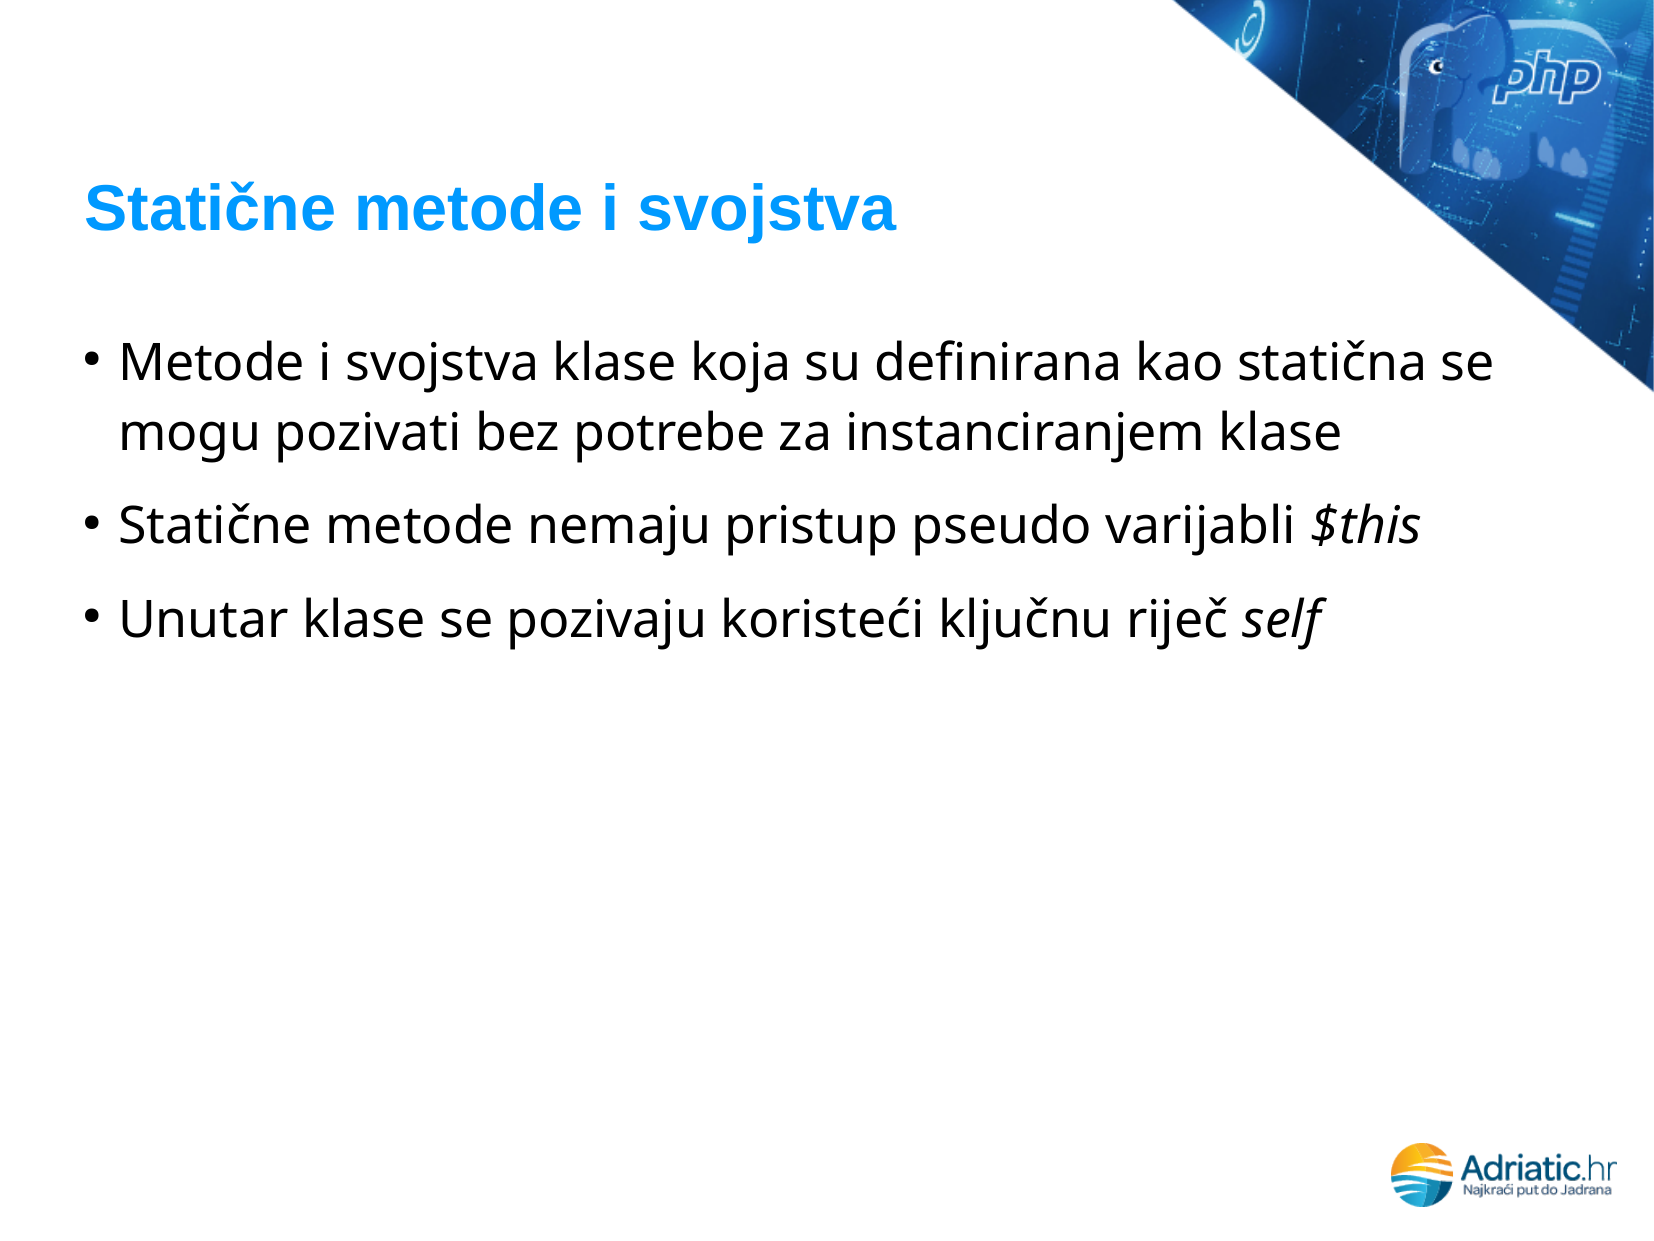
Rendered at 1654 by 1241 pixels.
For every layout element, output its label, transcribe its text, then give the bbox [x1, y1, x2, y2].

list Metode i svojstva klase koja su definirana kao statična se mogu pozivati bez potrebe za instanciranjem klase Statične metode nemaju pristup pseudo varijabli $this Unutar klase se pozivaju koristeći ključnu riječ self [82, 324, 1571, 1130]
picture [1391, 1143, 1617, 1207]
picture [1171, 0, 1654, 486]
title Statične metode i svojstva [84, 150, 1270, 266]
